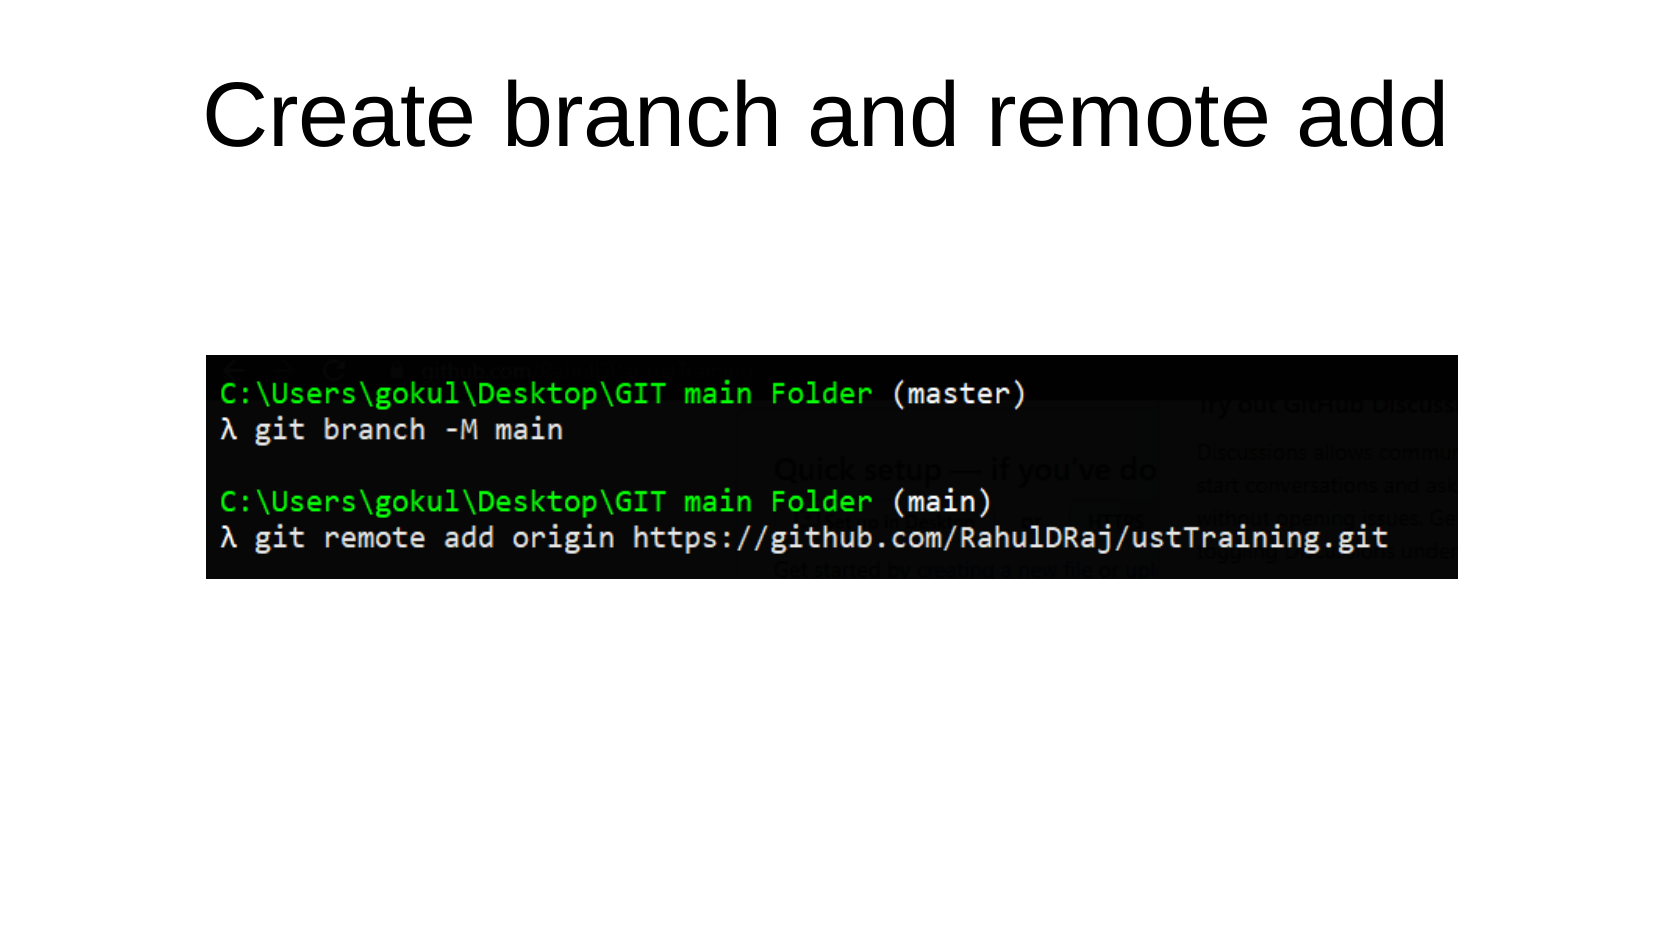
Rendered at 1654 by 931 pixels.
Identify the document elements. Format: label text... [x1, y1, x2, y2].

title Create branch and remote add [82, 37, 1571, 193]
picture [206, 355, 1458, 580]
